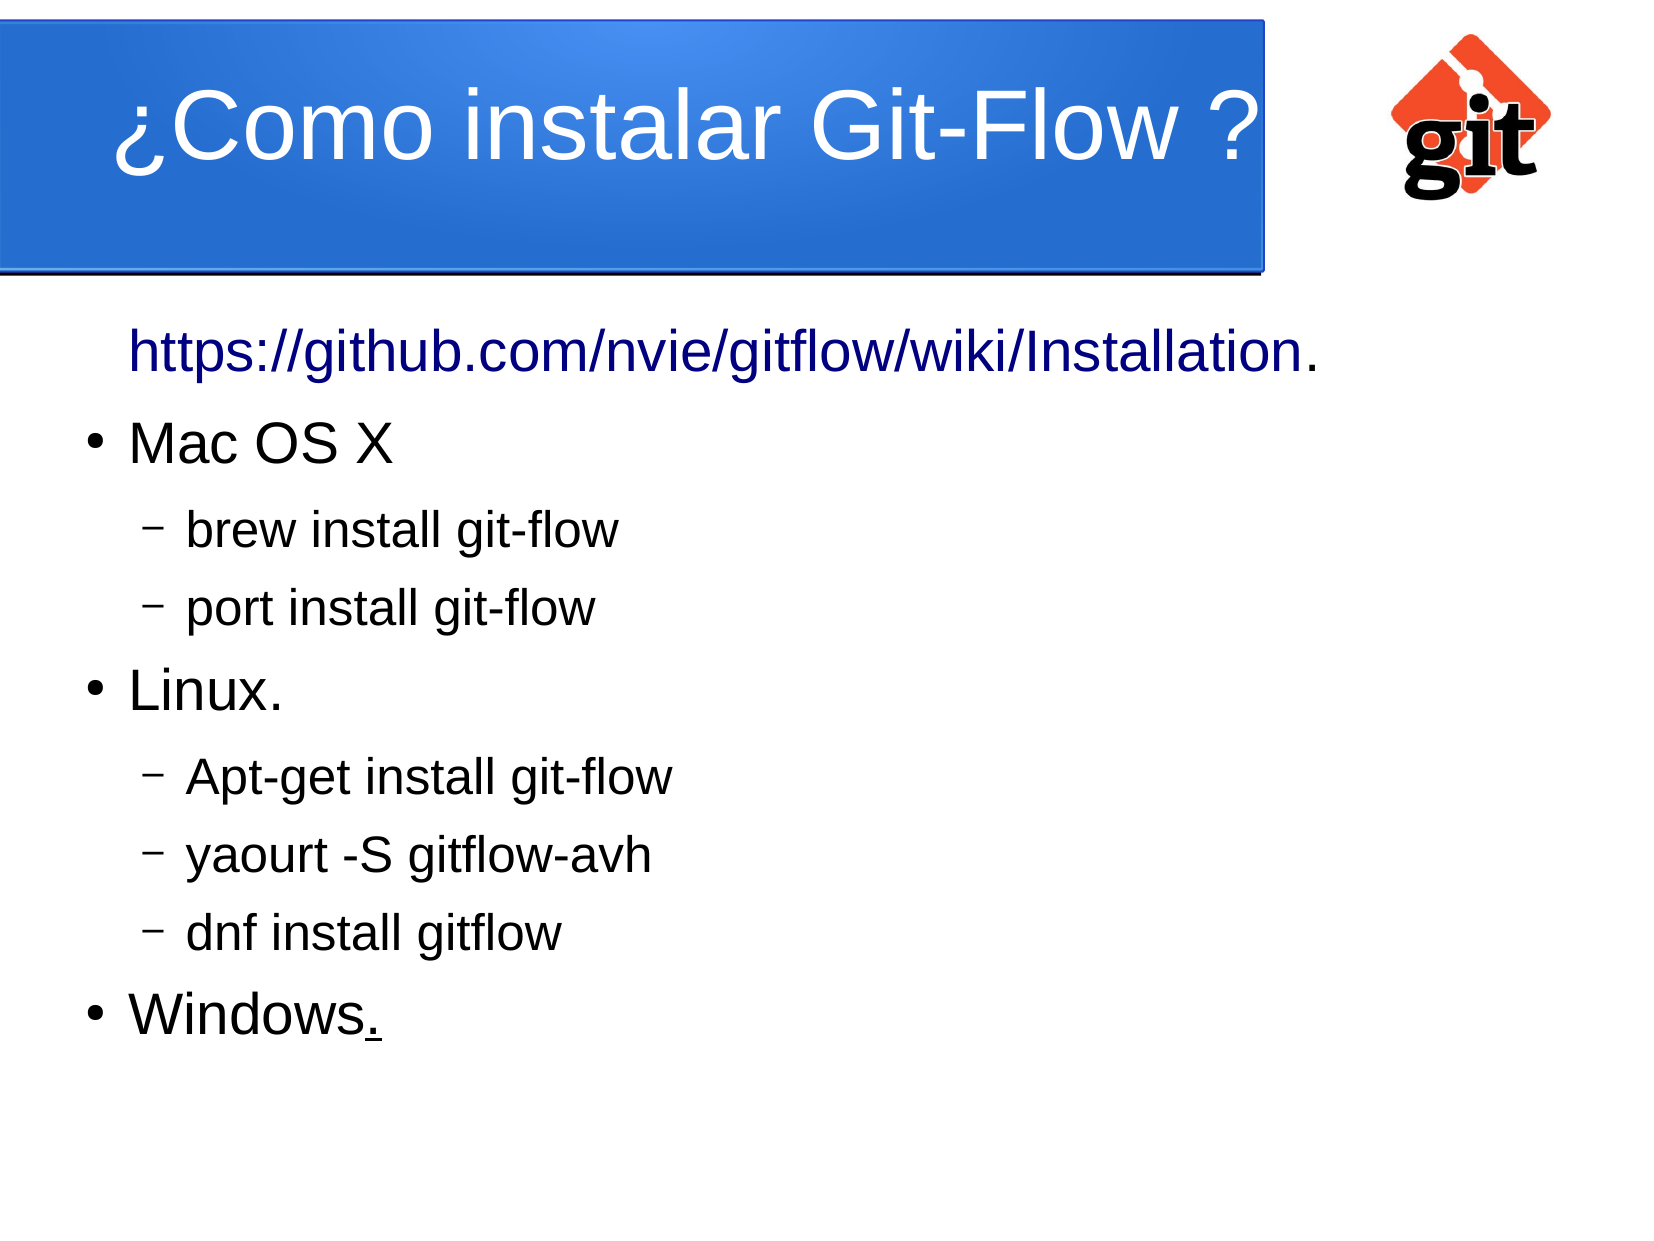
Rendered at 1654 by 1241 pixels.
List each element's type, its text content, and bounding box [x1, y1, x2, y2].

list https://github.com/nvie/gitflow/wiki/Installation. Mac OS X brew install git-flow port install git-flow Linux. Apt-get install git-flow yaourt -S gitflow-avh dnf install gitflow Windows. [70, 318, 1583, 1052]
picture [1387, 34, 1554, 201]
title ¿Como instalar Git-Flow ? [82, 49, 1371, 201]
